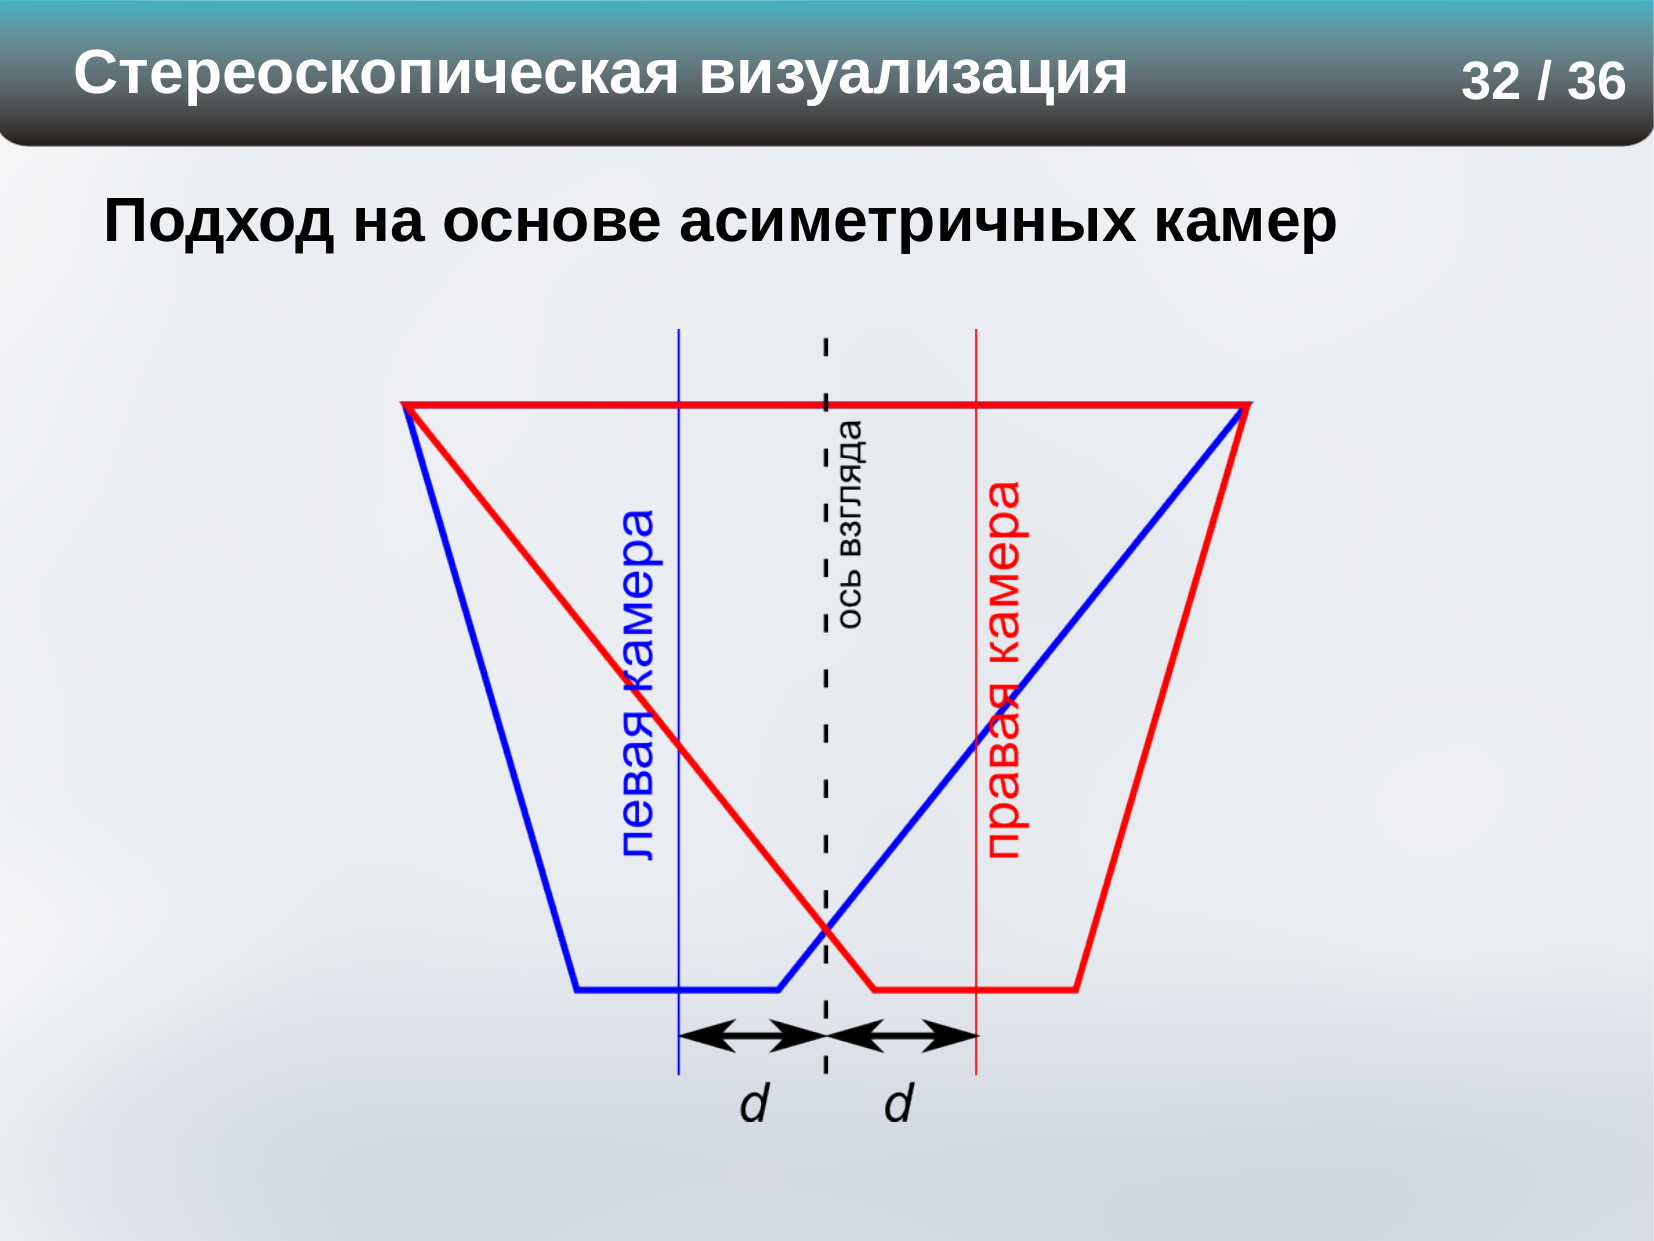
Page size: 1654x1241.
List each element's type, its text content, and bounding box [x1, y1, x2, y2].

text_box <номер> / 36 [1446, 42, 1654, 179]
picture [0, 0, 1654, 1241]
text_box Стереоскопическая визуализация [59, 29, 1359, 115]
text_box Подход на основе асиметричных камер [88, 177, 1565, 262]
